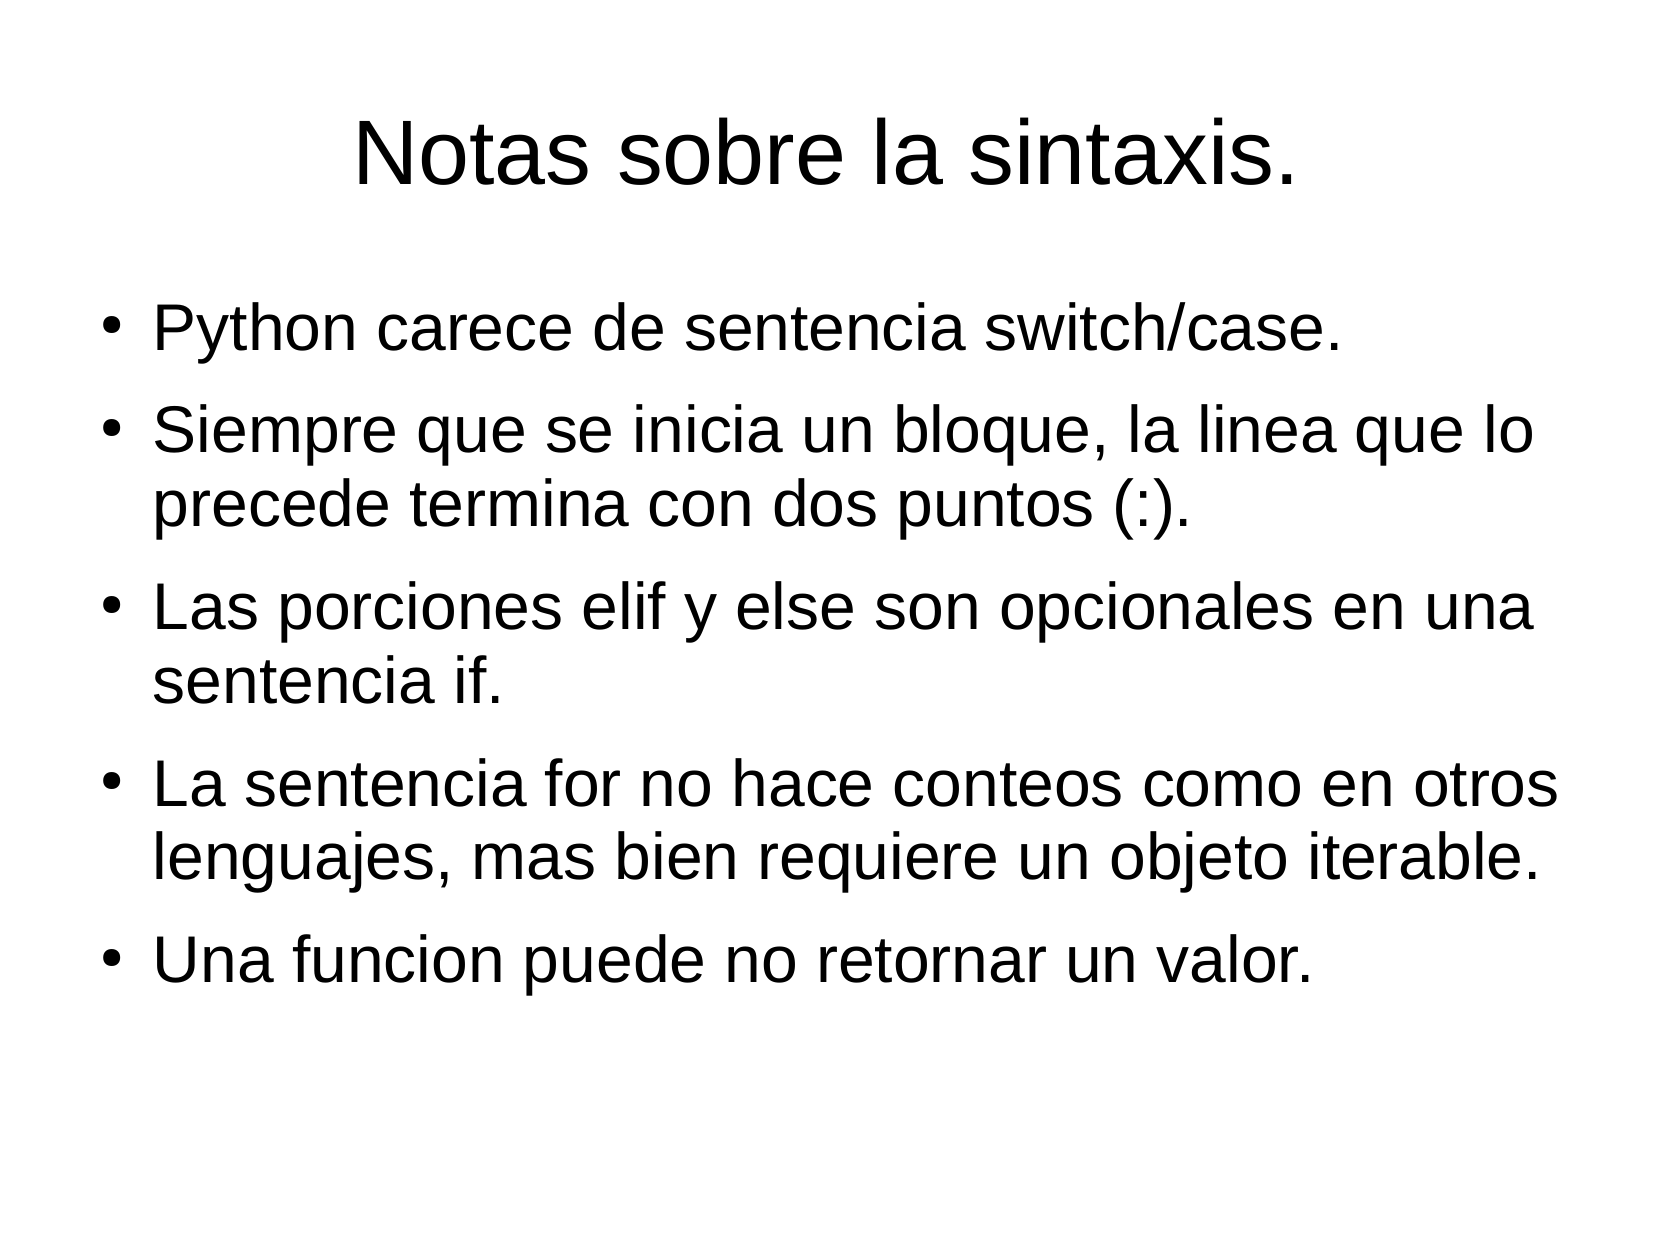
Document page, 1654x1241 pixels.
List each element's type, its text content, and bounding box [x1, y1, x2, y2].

list Python carece de sentencia switch/case. Siempre que se inicia un bloque, la linea que lo precede termina con dos puntos (:). Las porciones elif y else son opcionales en una sentencia if. La sentencia for no hace conteos como en otros lenguajes, mas bien requiere un objeto iterable. Una funcion puede no retornar un valor. [82, 290, 1571, 1010]
title Notas sobre la sintaxis. [82, 49, 1571, 257]
